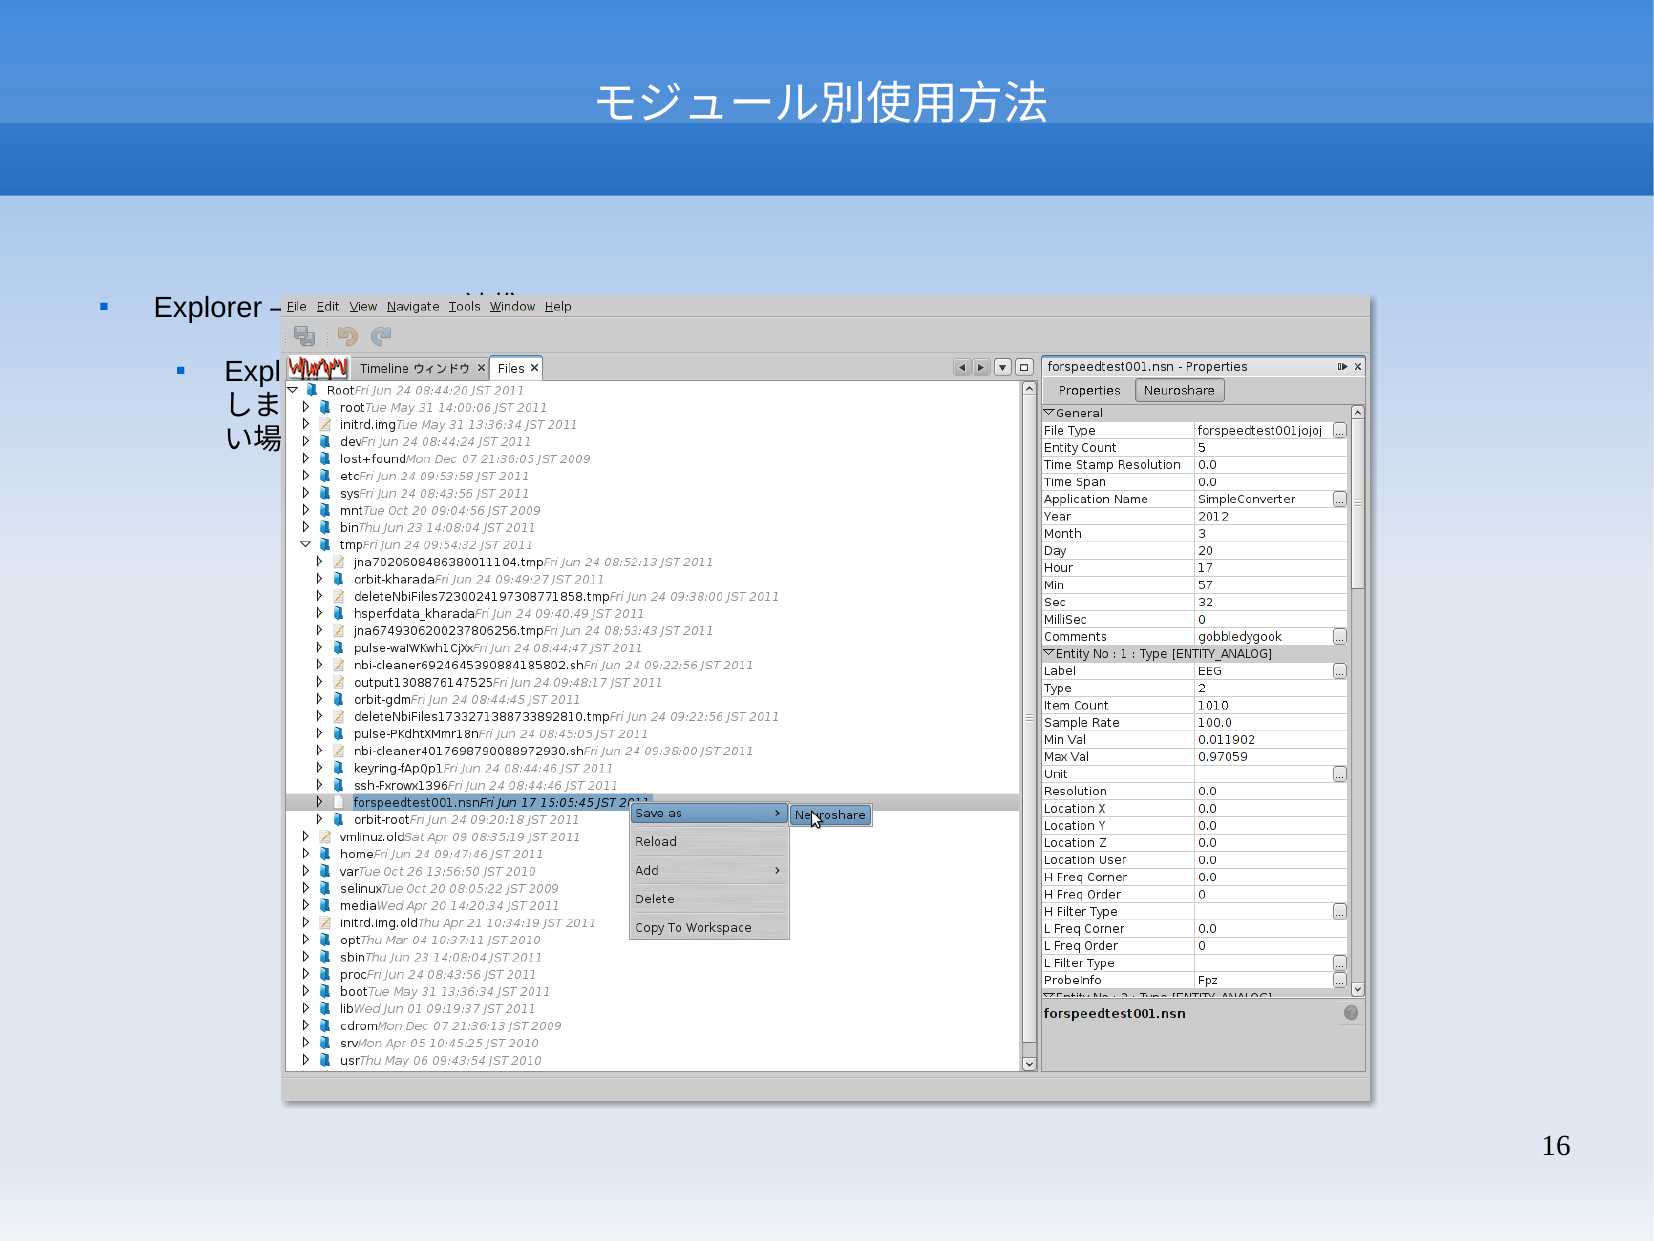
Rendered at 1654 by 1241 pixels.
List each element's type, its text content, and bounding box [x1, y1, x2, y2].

title モジュール別使用方法 [76, 0, 1565, 208]
list Explorer – Propertiesの連携 Explorerの選択は、Propertiesの表示に影響します。選択したファイルの情報を知りたい場合はPropertiesとの併用が便利です。 [82, 290, 417, 1109]
picture [0, 0, 1654, 1241]
